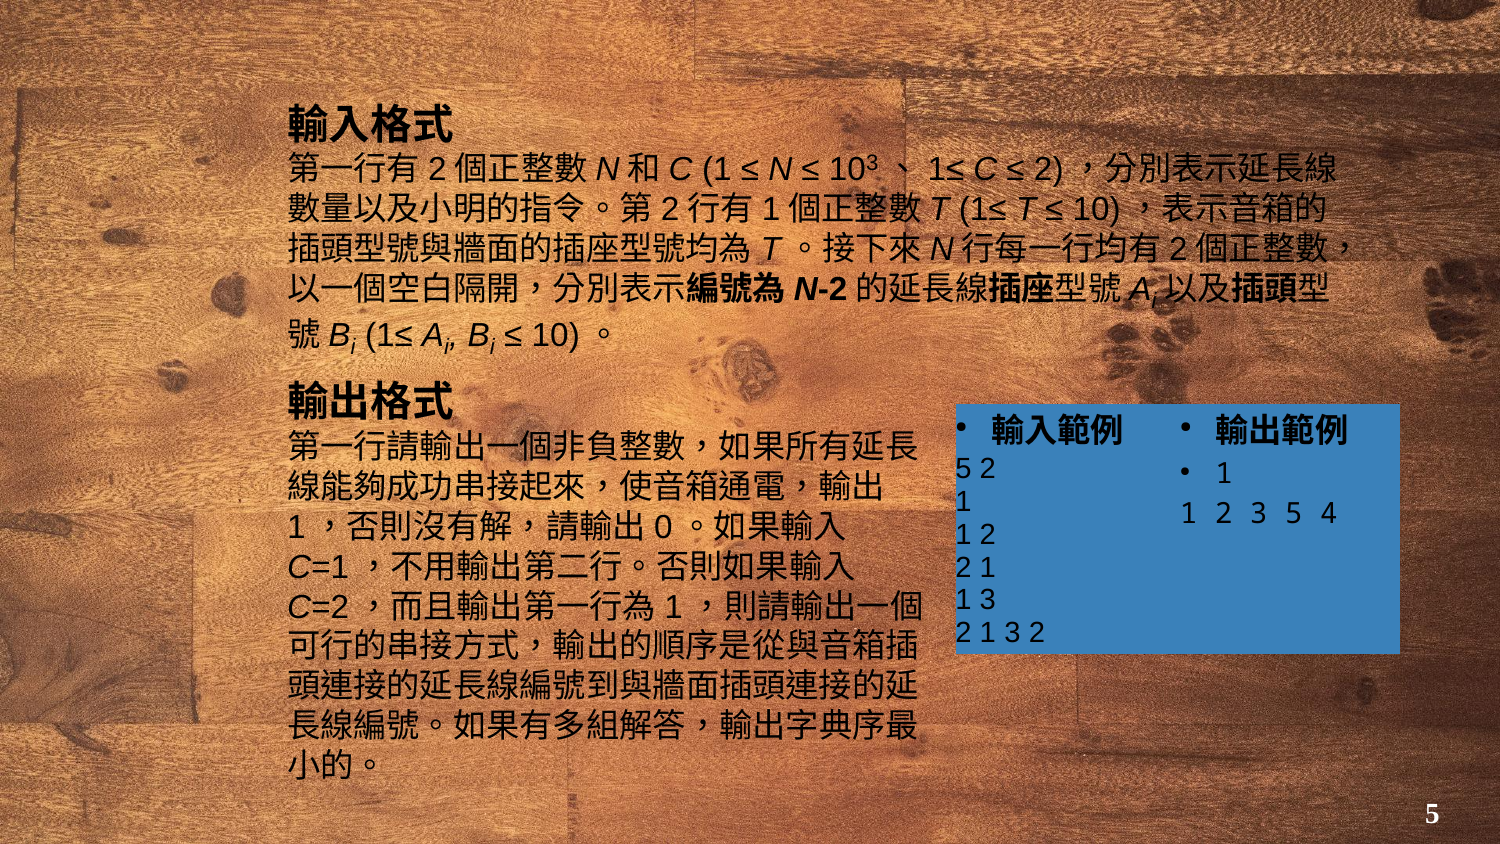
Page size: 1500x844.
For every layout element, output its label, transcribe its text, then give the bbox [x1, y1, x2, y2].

text_box 輸出格式 第一行請輸出一個非負整數，如果所有延長線能夠成功串接起來，使音箱通電，輸出1，否則沒有解，請輸出0。如果輸入C=1，不用輸出第二行。否則如果輸入C=2，而且輸出第一行為1，則請輸出一個可行的串接方式，輸出的順序是從與音箱插頭連接的延長線編號到與牆面插頭連接的延長線編號。如果有多組解答，輸出字典序最小的。 [272, 343, 961, 792]
text_box 輸入格式 第一行有2個正整數N和C (1 ≤ N ≤ 103、1≤ C ≤ 2)，分別表示延長線數量以及小明的指令。第2行有1個正整數T (1≤ T ≤ 10)，表示音箱的插頭型號與牆面的插座型號均為T。接下來N行每一行均有2個正整數，以一個空白隔開，分別表示編號為N-2的延長線插座型號Ai以及插頭型號Bi (1≤ Ai, Bi ≤ 10)。 [272, 65, 1362, 367]
slide_number 5 [1410, 779, 1500, 844]
table_header 輸出範例 1 1 2 3 5 4 [1180, 404, 1400, 654]
table_header 輸入範例 5 2 1 1 2 2 1 1 3 2 1 3 2 [956, 404, 1180, 654]
